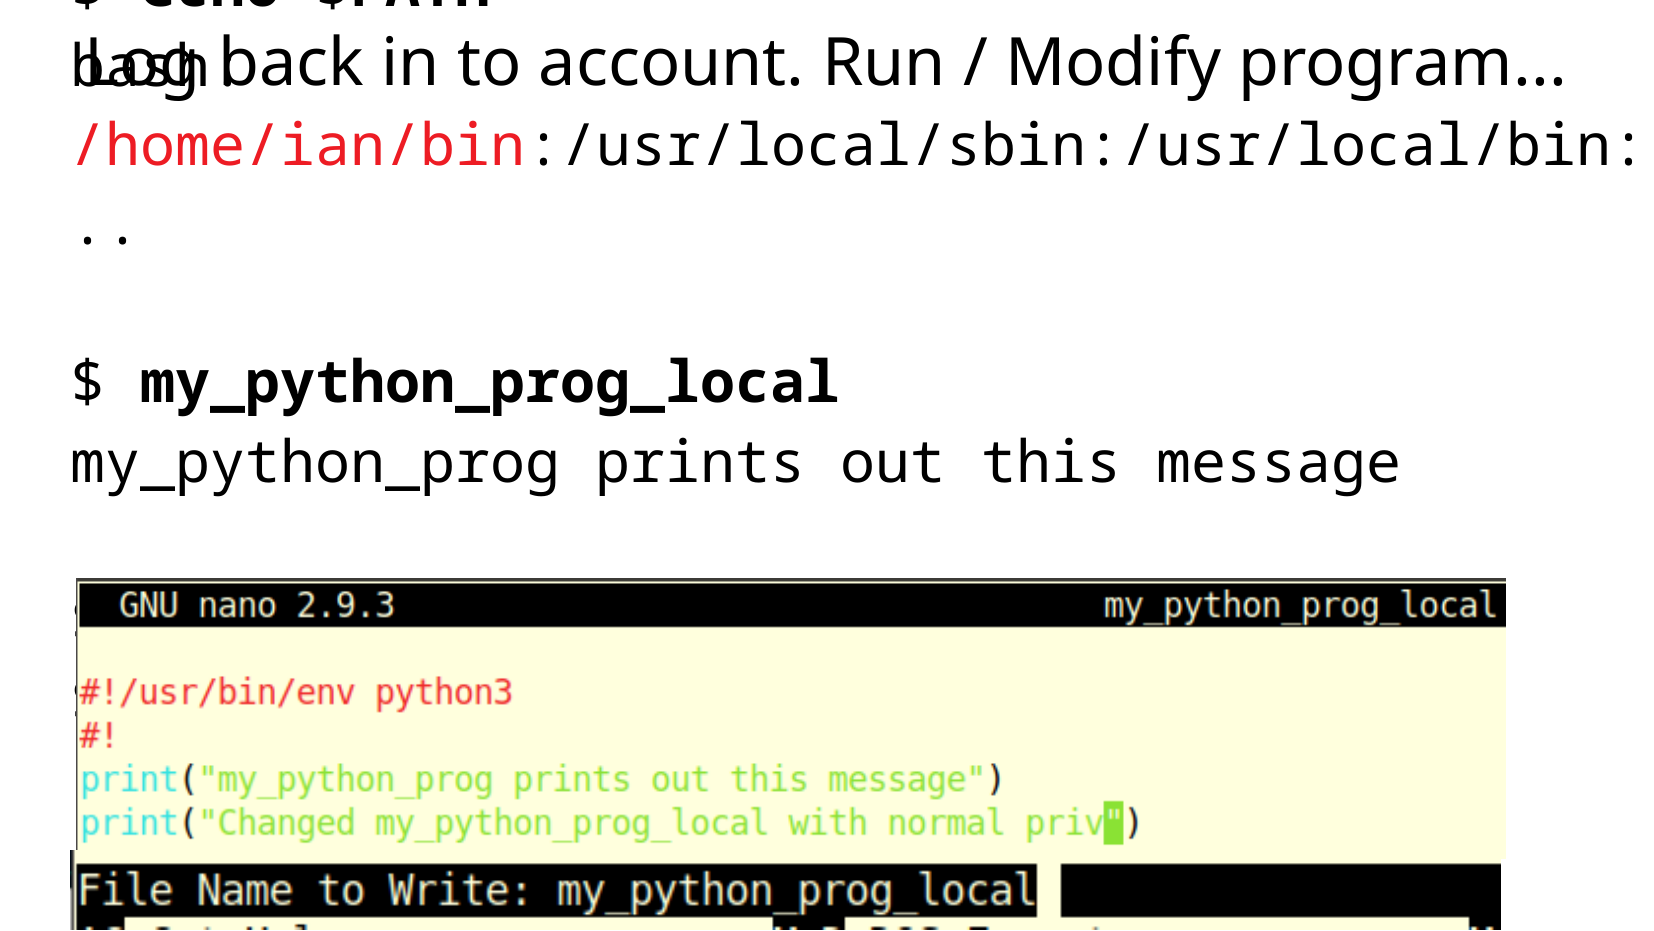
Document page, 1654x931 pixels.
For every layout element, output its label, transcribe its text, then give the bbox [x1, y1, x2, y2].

picture [70, 578, 1506, 930]
text_box $ echo $PATH bash: /home/ian/bin:/usr/local/sbin:/usr/local/bin:...snip... $ my_python_prog_local my_python_prog prints out this message $ cd bin $ nano my_python_prog_local [70, 49, 1654, 632]
title Log back in to account. Run / Modify program... [82, 7, 1571, 49]
